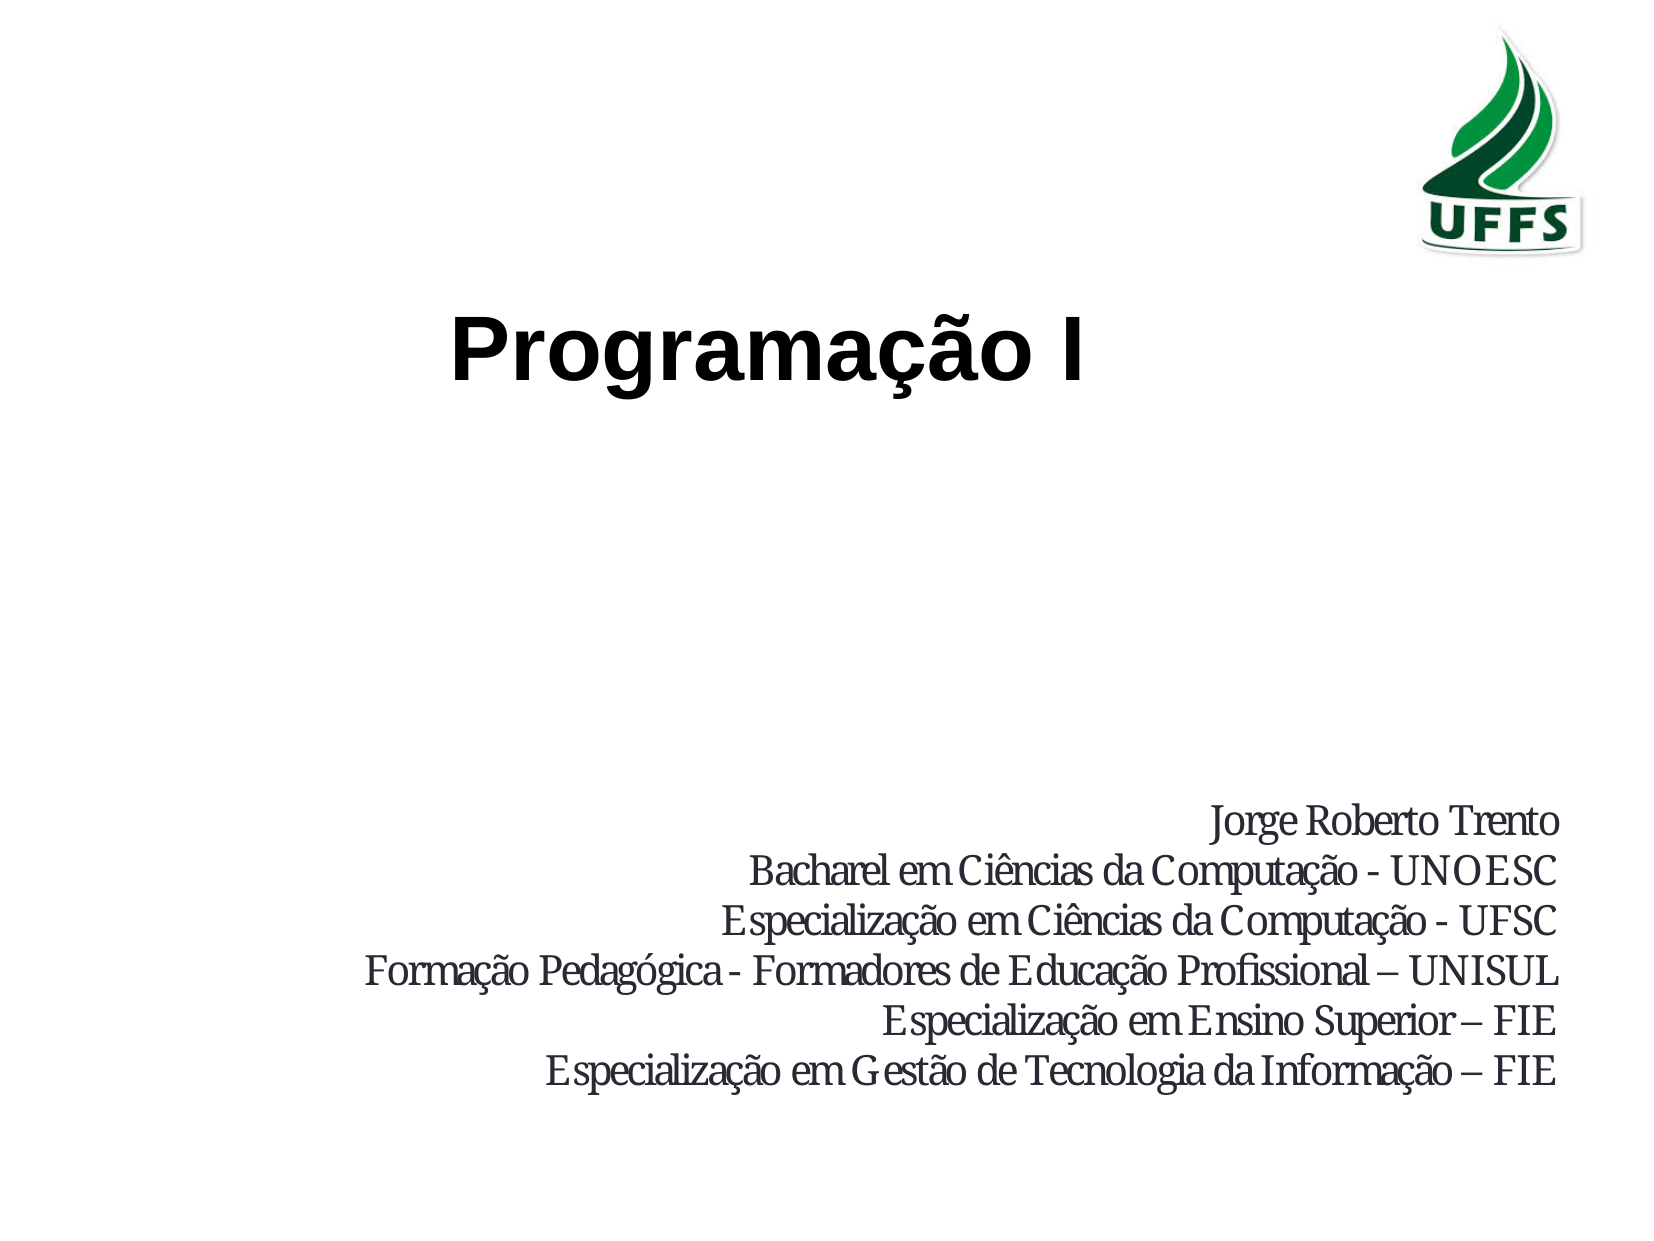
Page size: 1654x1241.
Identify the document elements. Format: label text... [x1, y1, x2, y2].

subtitle Programação I [129, 177, 1406, 520]
picture [165, 784, 1594, 1123]
picture [1381, 20, 1624, 272]
